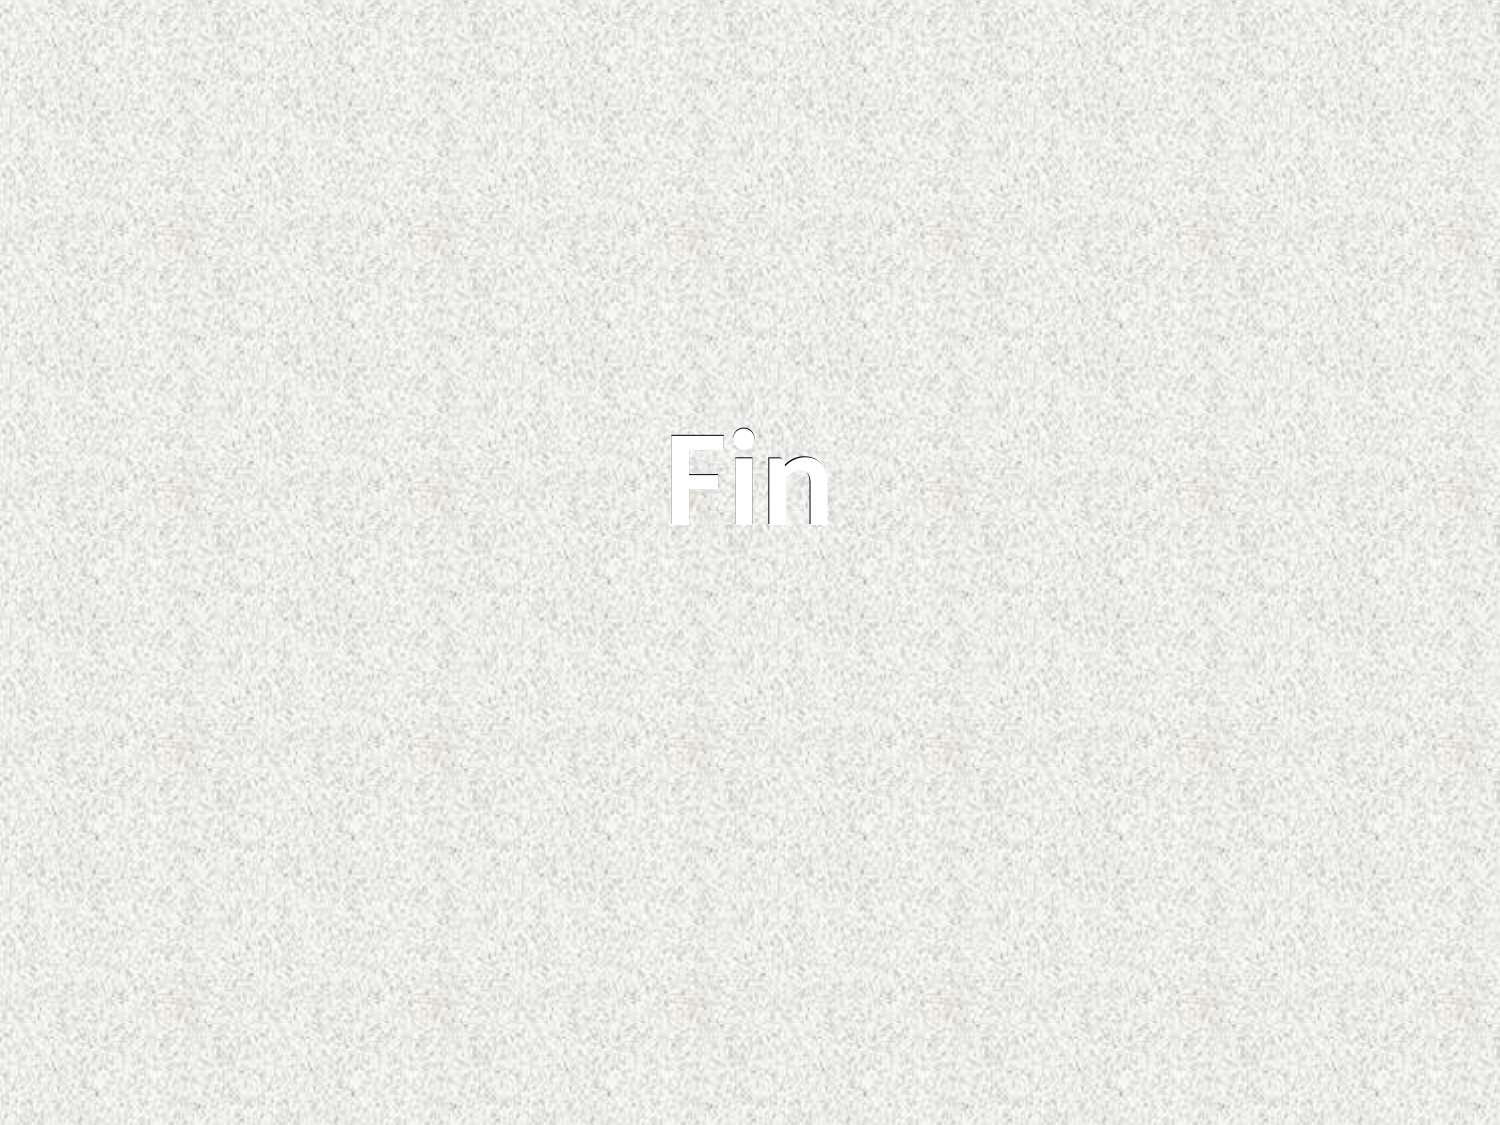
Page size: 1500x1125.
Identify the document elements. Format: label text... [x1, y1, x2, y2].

title Fin [112, 349, 1388, 591]
